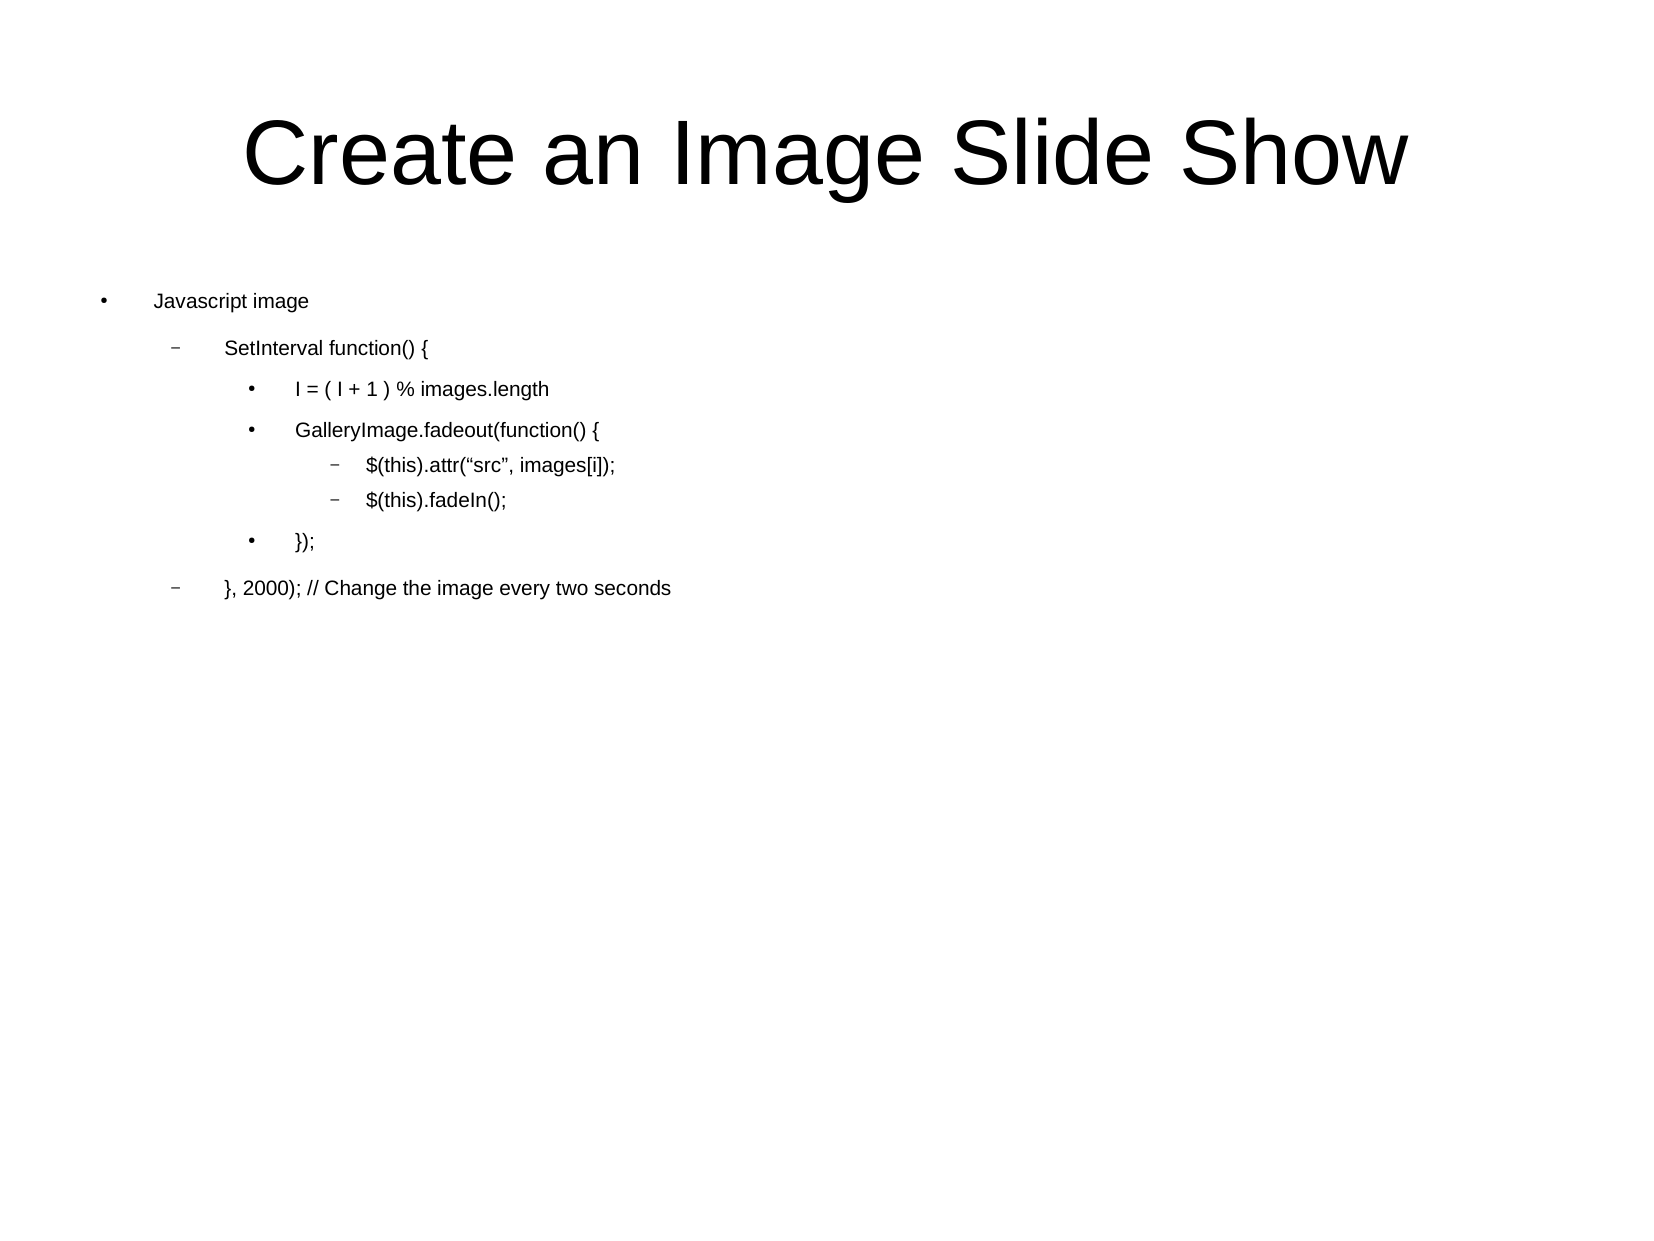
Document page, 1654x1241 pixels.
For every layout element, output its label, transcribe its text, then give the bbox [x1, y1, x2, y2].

list Javascript image SetInterval function() { I = ( I + 1 ) % images.length GalleryImage.fadeout(function() { $(this).attr(“src”, images[i]); $(this).fadeIn(); }); }, 2000); // Change the image every two seconds [82, 290, 1576, 1201]
title Create an Image Slide Show [82, 49, 1571, 257]
